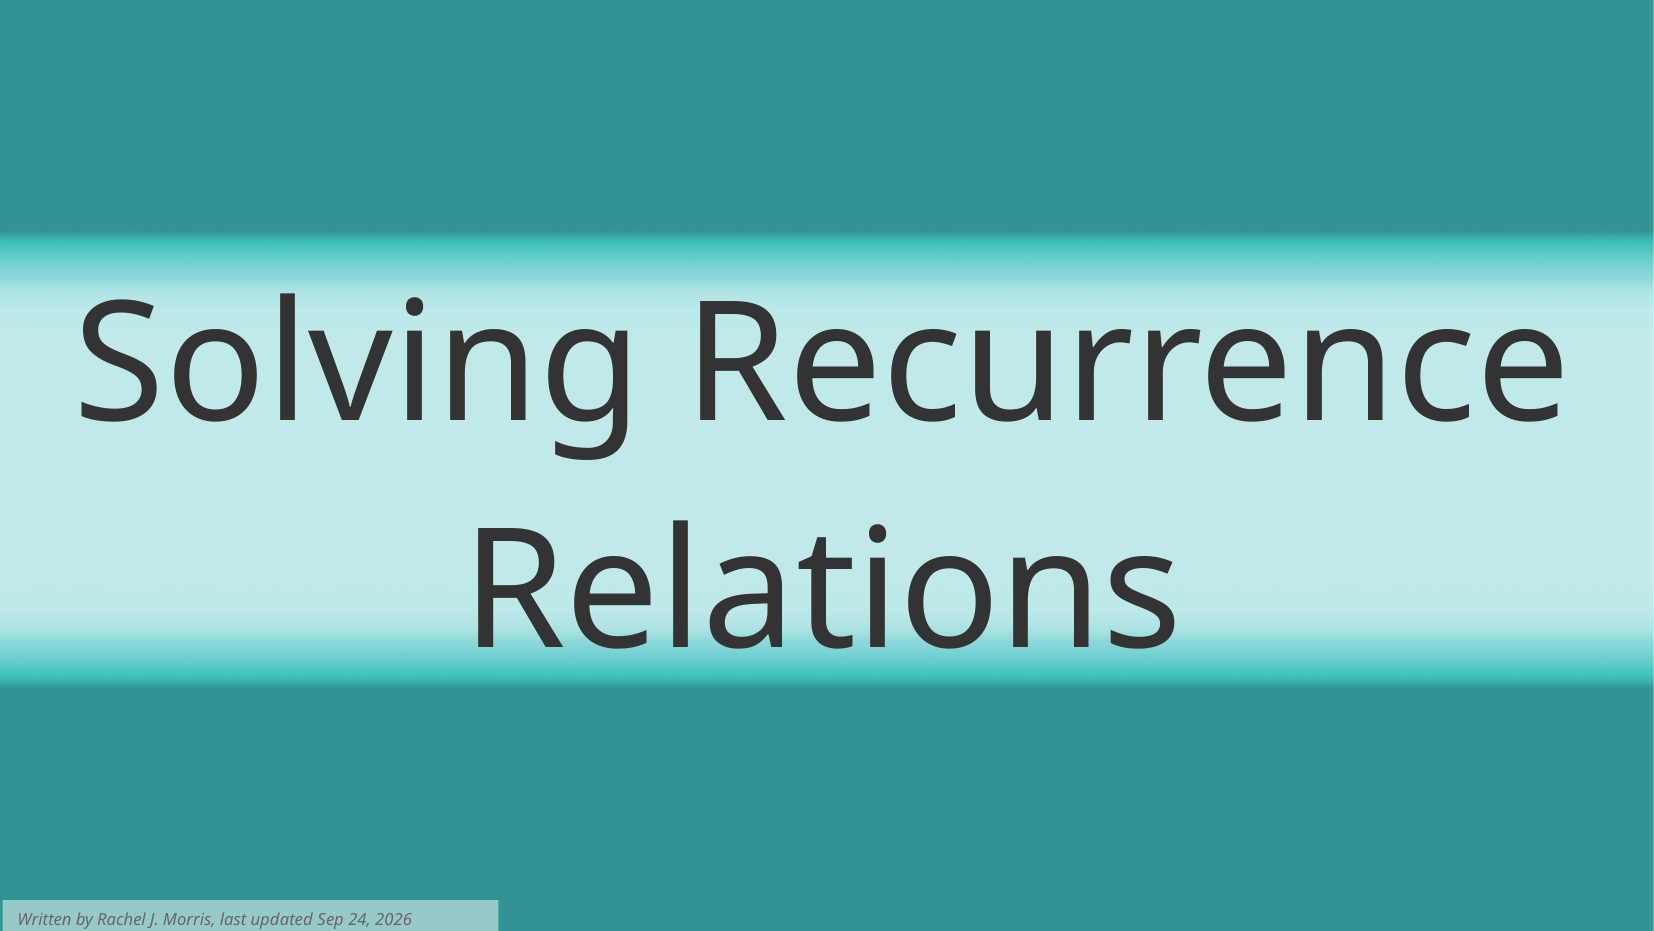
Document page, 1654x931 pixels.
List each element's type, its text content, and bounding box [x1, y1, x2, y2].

text_box Written by Rachel J. Morris, last updated Jan 31, 2018 [2, 900, 499, 931]
title Solving Recurrence Relations [64, 60, 1582, 879]
picture [0, 0, 1654, 931]
